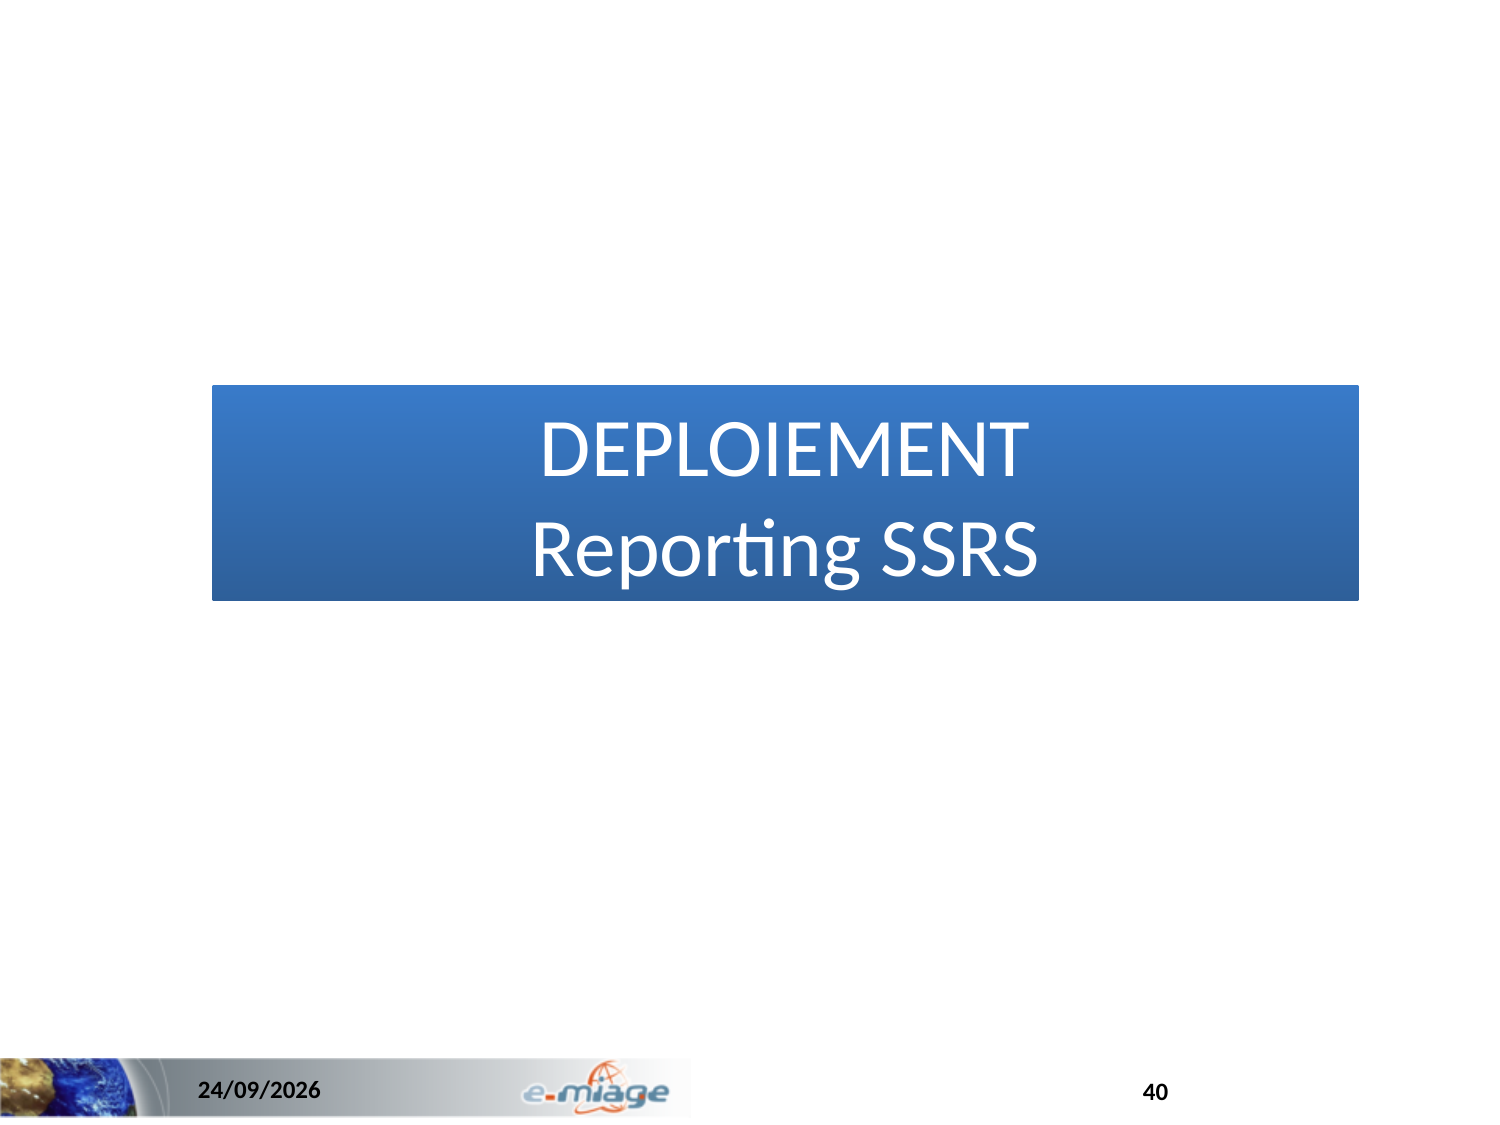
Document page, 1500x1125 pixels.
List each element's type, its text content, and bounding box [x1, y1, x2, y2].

picture [0, 1058, 691, 1118]
text_box DEPLOIEMENT Reporting SSRS [212, 385, 1359, 601]
